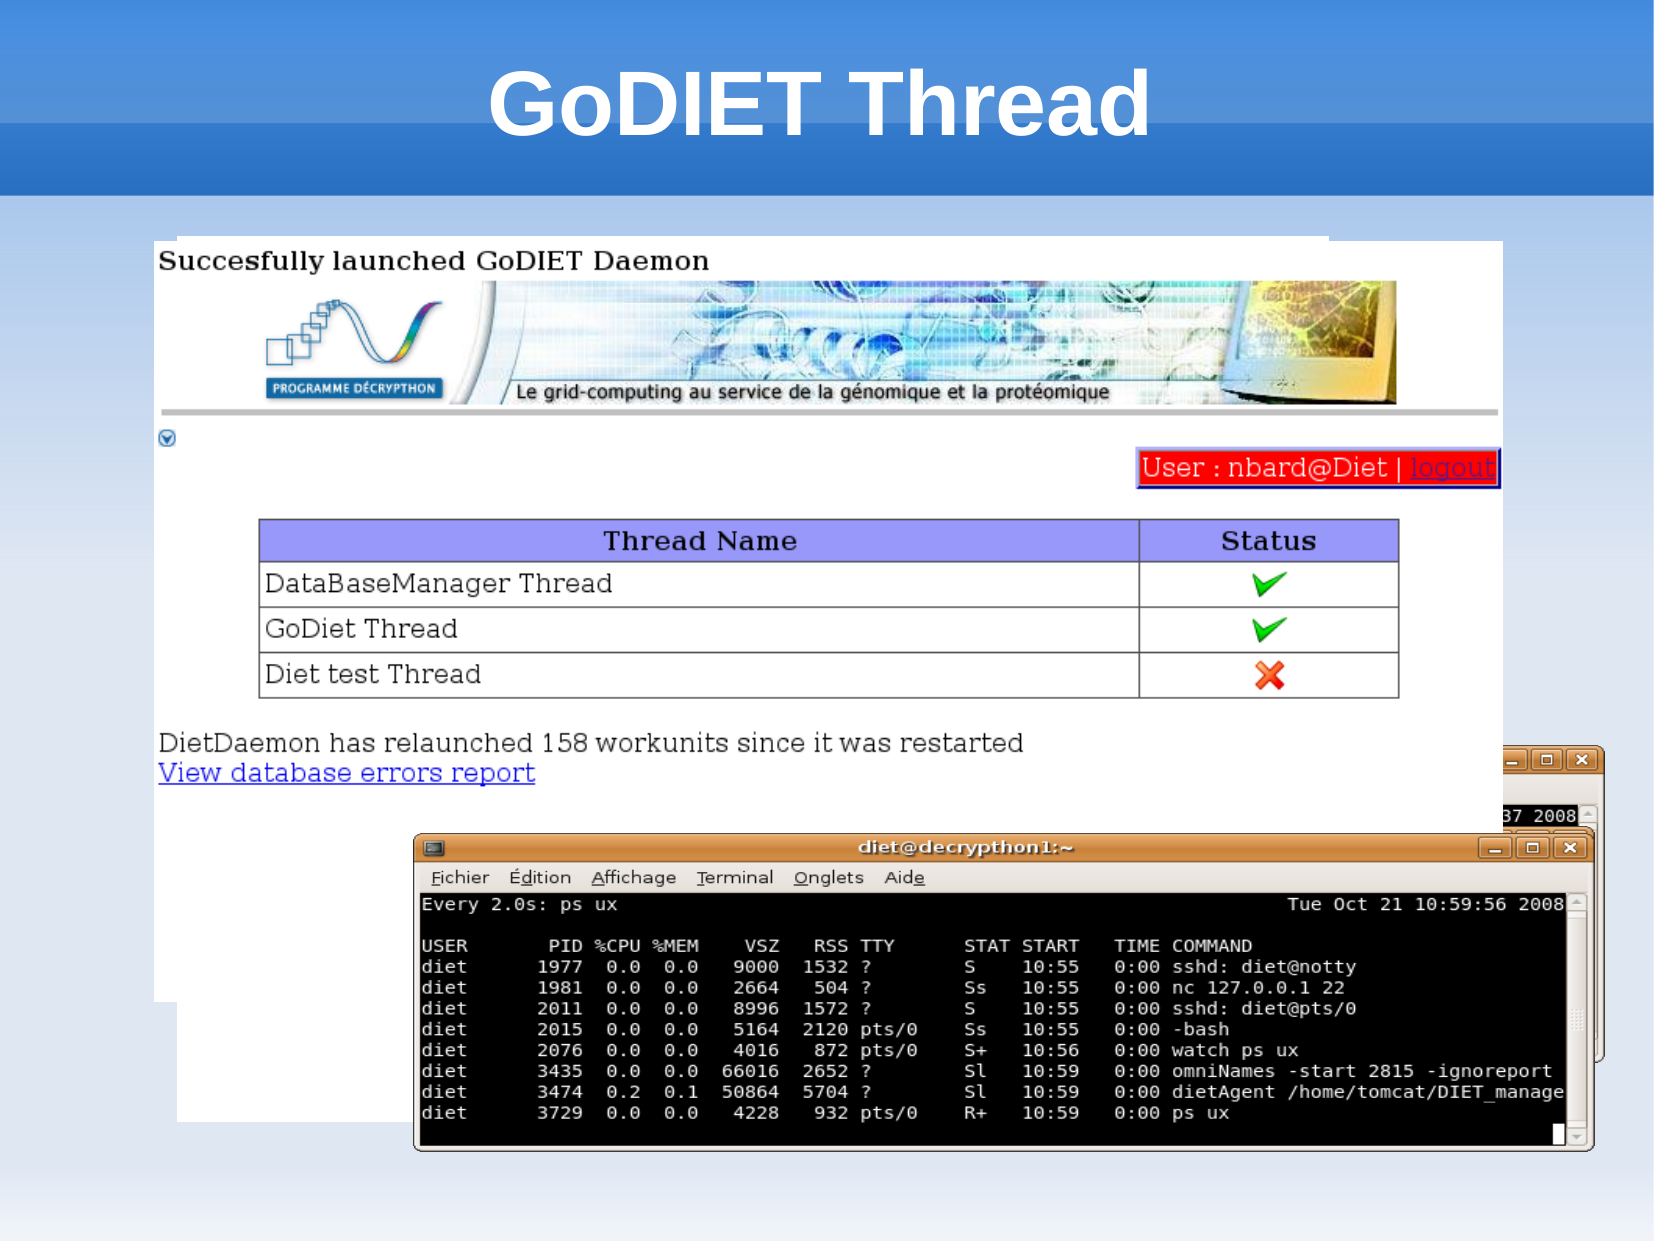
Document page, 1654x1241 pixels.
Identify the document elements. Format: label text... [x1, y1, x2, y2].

title GoDIET Thread [76, 7, 1565, 200]
picture [0, 0, 1654, 1241]
